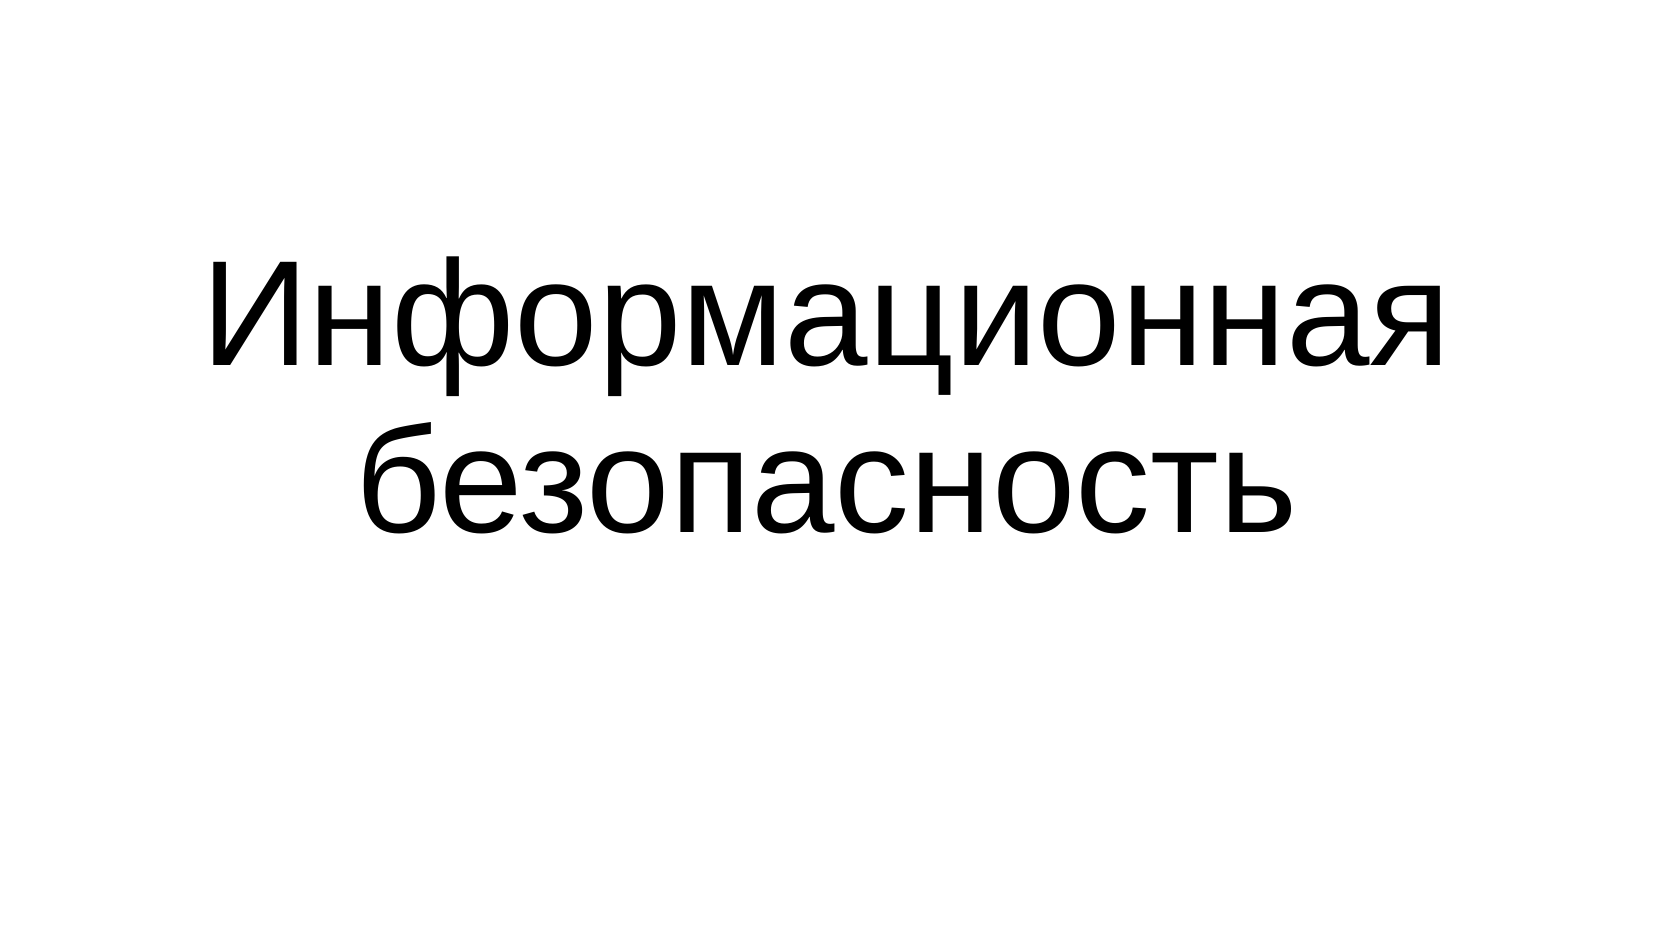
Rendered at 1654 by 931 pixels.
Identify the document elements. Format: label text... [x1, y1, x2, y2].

subtitle Информационная безопасность [82, 37, 1571, 757]
